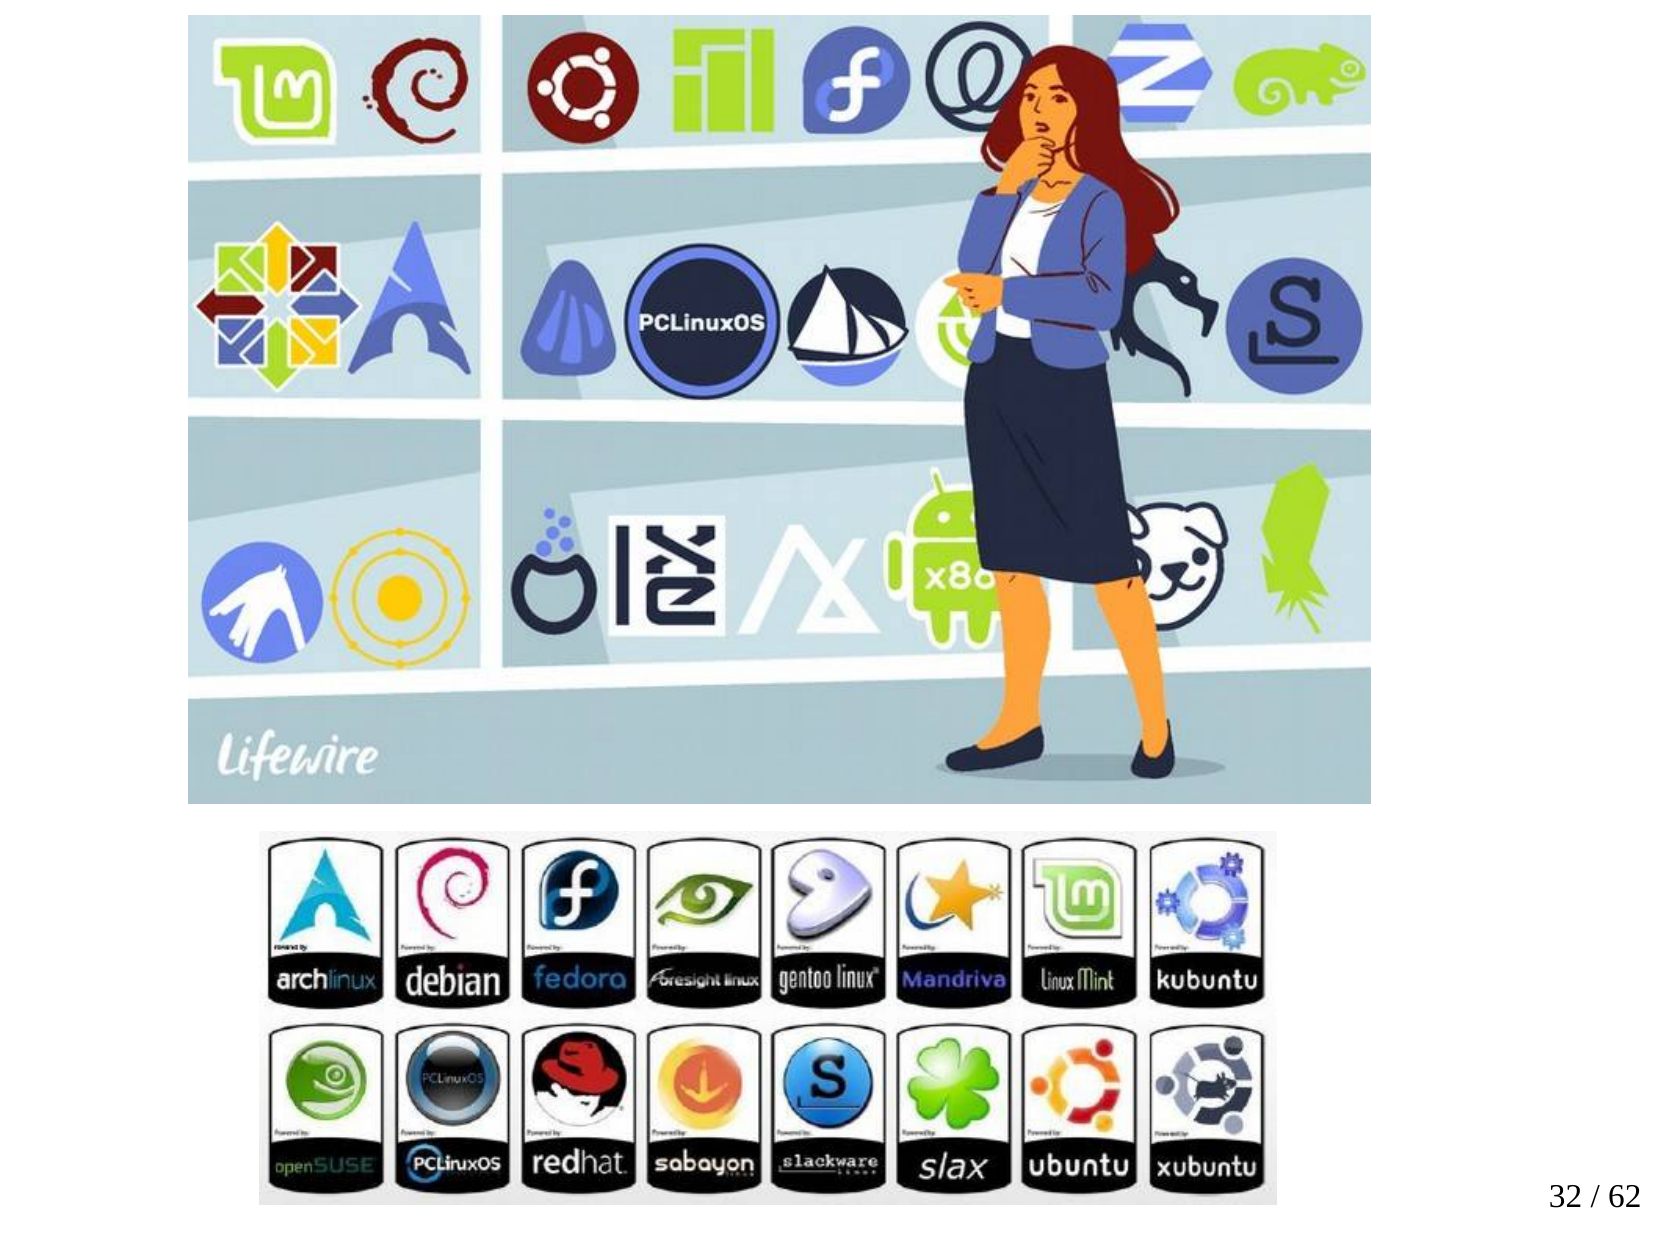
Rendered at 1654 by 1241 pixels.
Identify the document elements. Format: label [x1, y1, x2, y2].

picture [259, 831, 1277, 1205]
picture [188, 15, 1371, 804]
